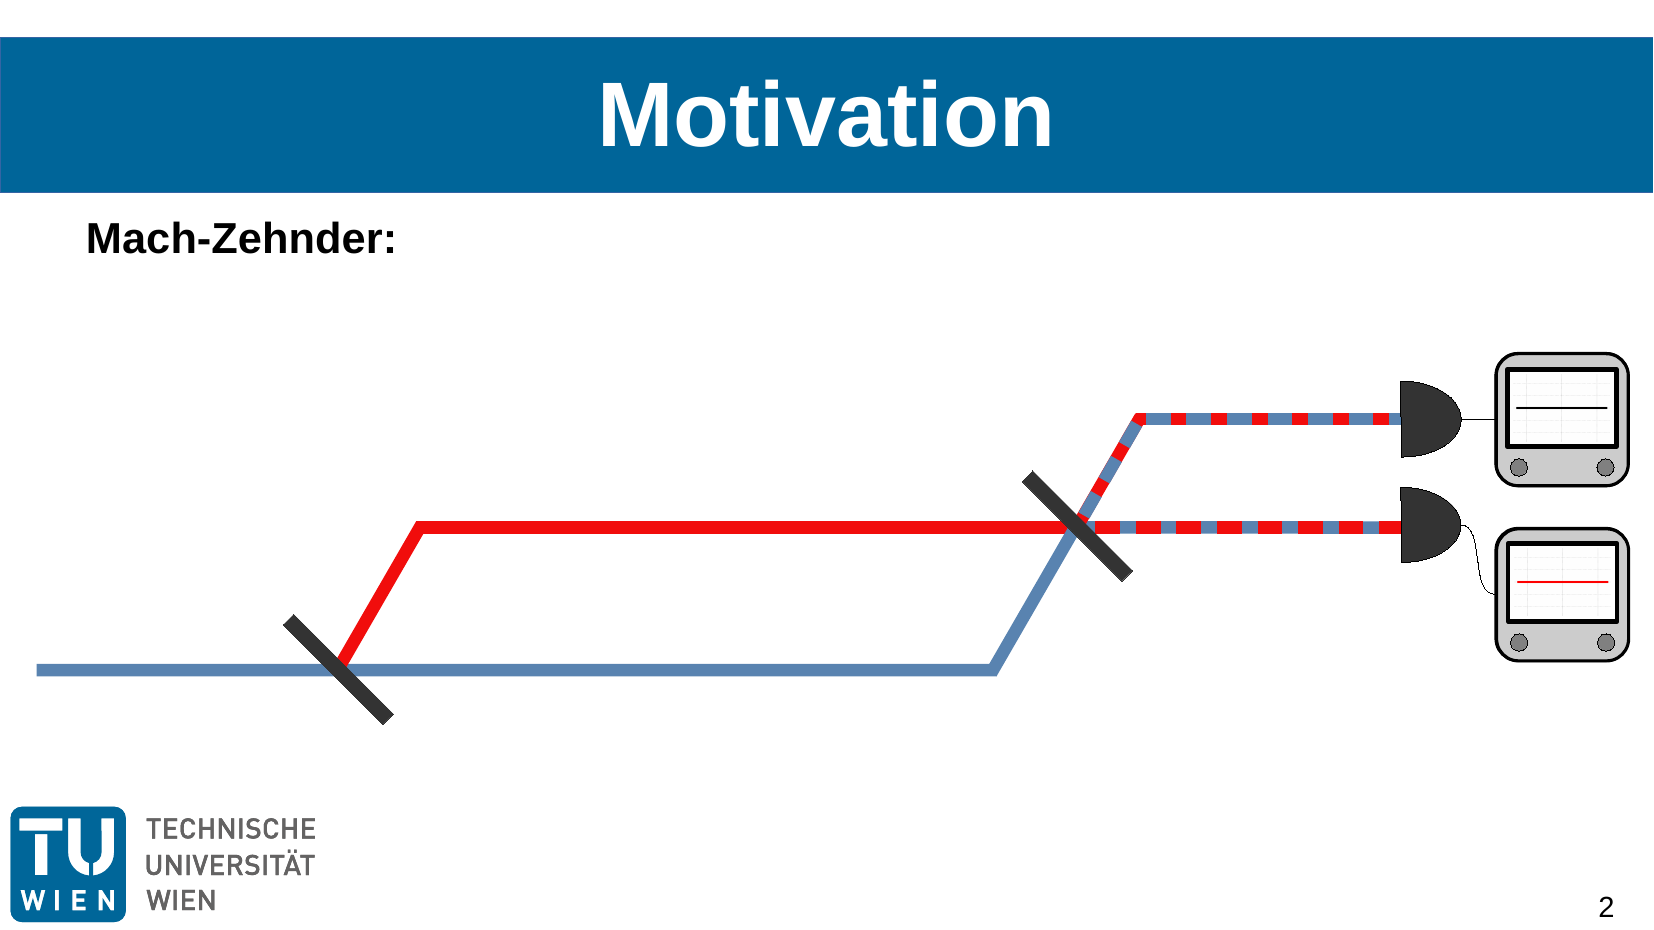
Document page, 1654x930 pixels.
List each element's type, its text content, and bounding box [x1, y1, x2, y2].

text_box [283, 614, 394, 725]
title Motivation [0, 37, 1653, 193]
list Mach-Zehnder: [85, 214, 406, 292]
text_box [1022, 470, 1133, 582]
picture [1509, 371, 1614, 445]
text_box [1400, 381, 1462, 458]
picture [1510, 546, 1615, 619]
text_box [1495, 353, 1629, 486]
text_box [1400, 487, 1461, 563]
text_box [1495, 528, 1629, 661]
